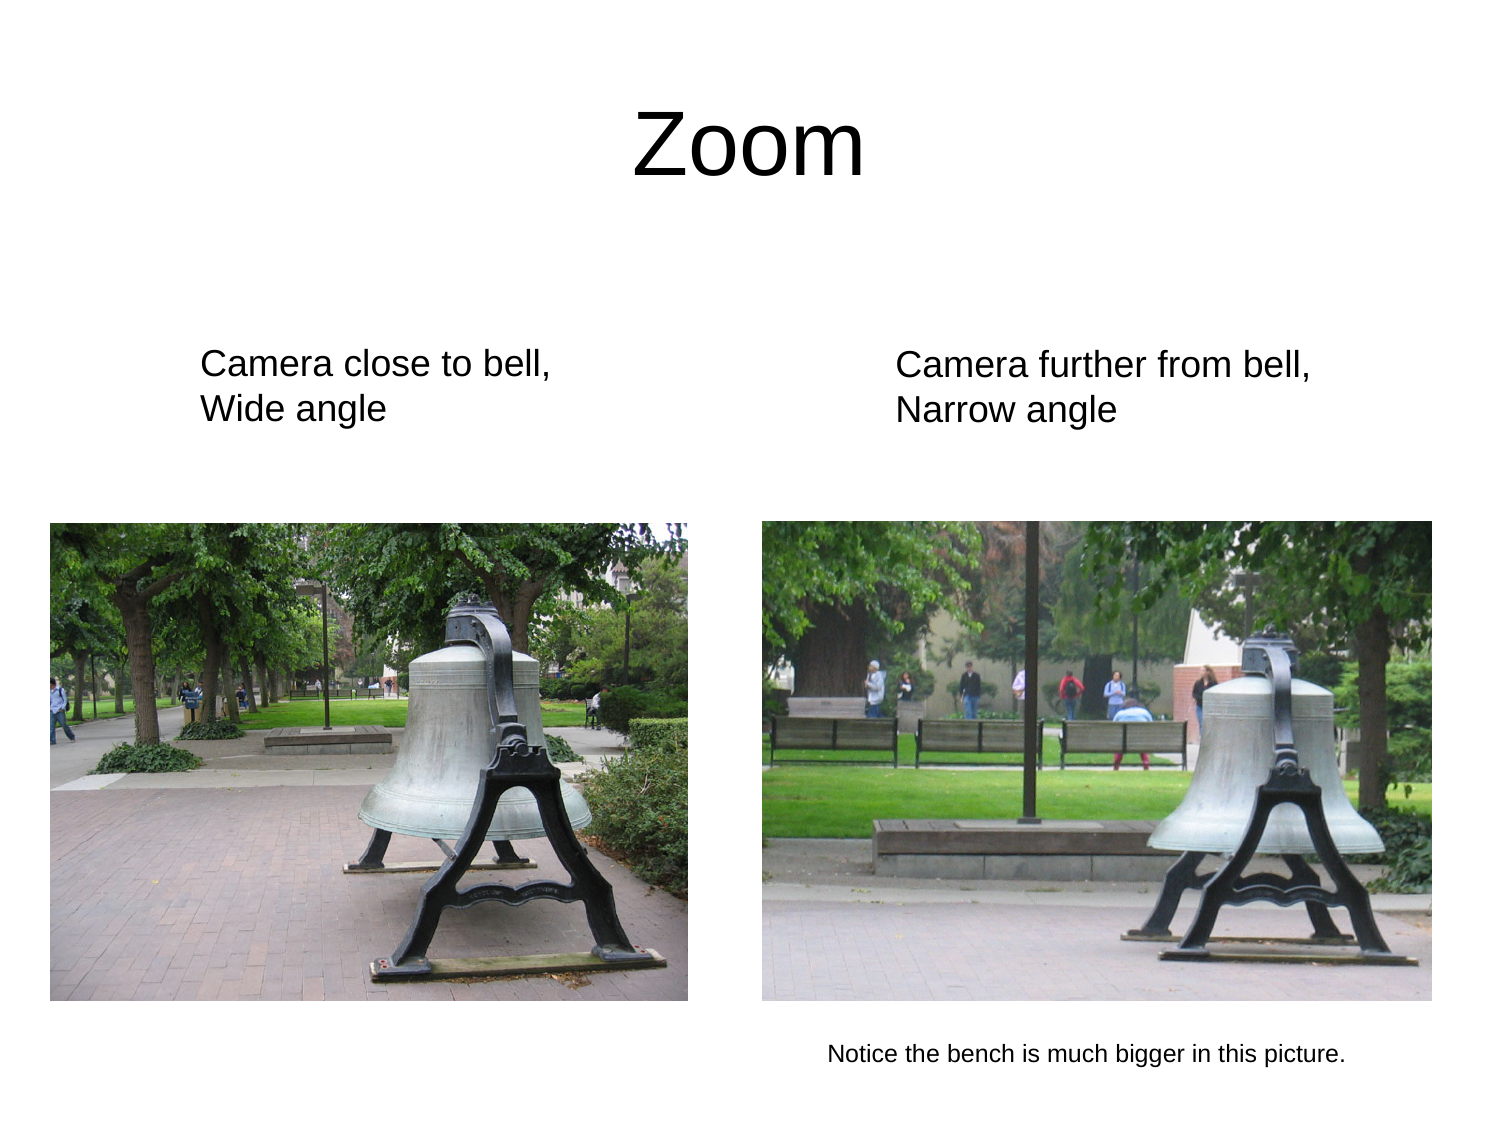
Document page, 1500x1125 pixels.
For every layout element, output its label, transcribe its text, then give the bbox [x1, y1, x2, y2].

title Zoom [75, 45, 1426, 233]
text_box Notice the bench is much bigger in this picture. [812, 1029, 1379, 1076]
picture [762, 521, 1432, 1001]
text_box Camera further from bell, Narrow angle [880, 332, 1327, 438]
picture [50, 523, 688, 1001]
text_box Camera close to bell, Wide angle [185, 330, 567, 437]
